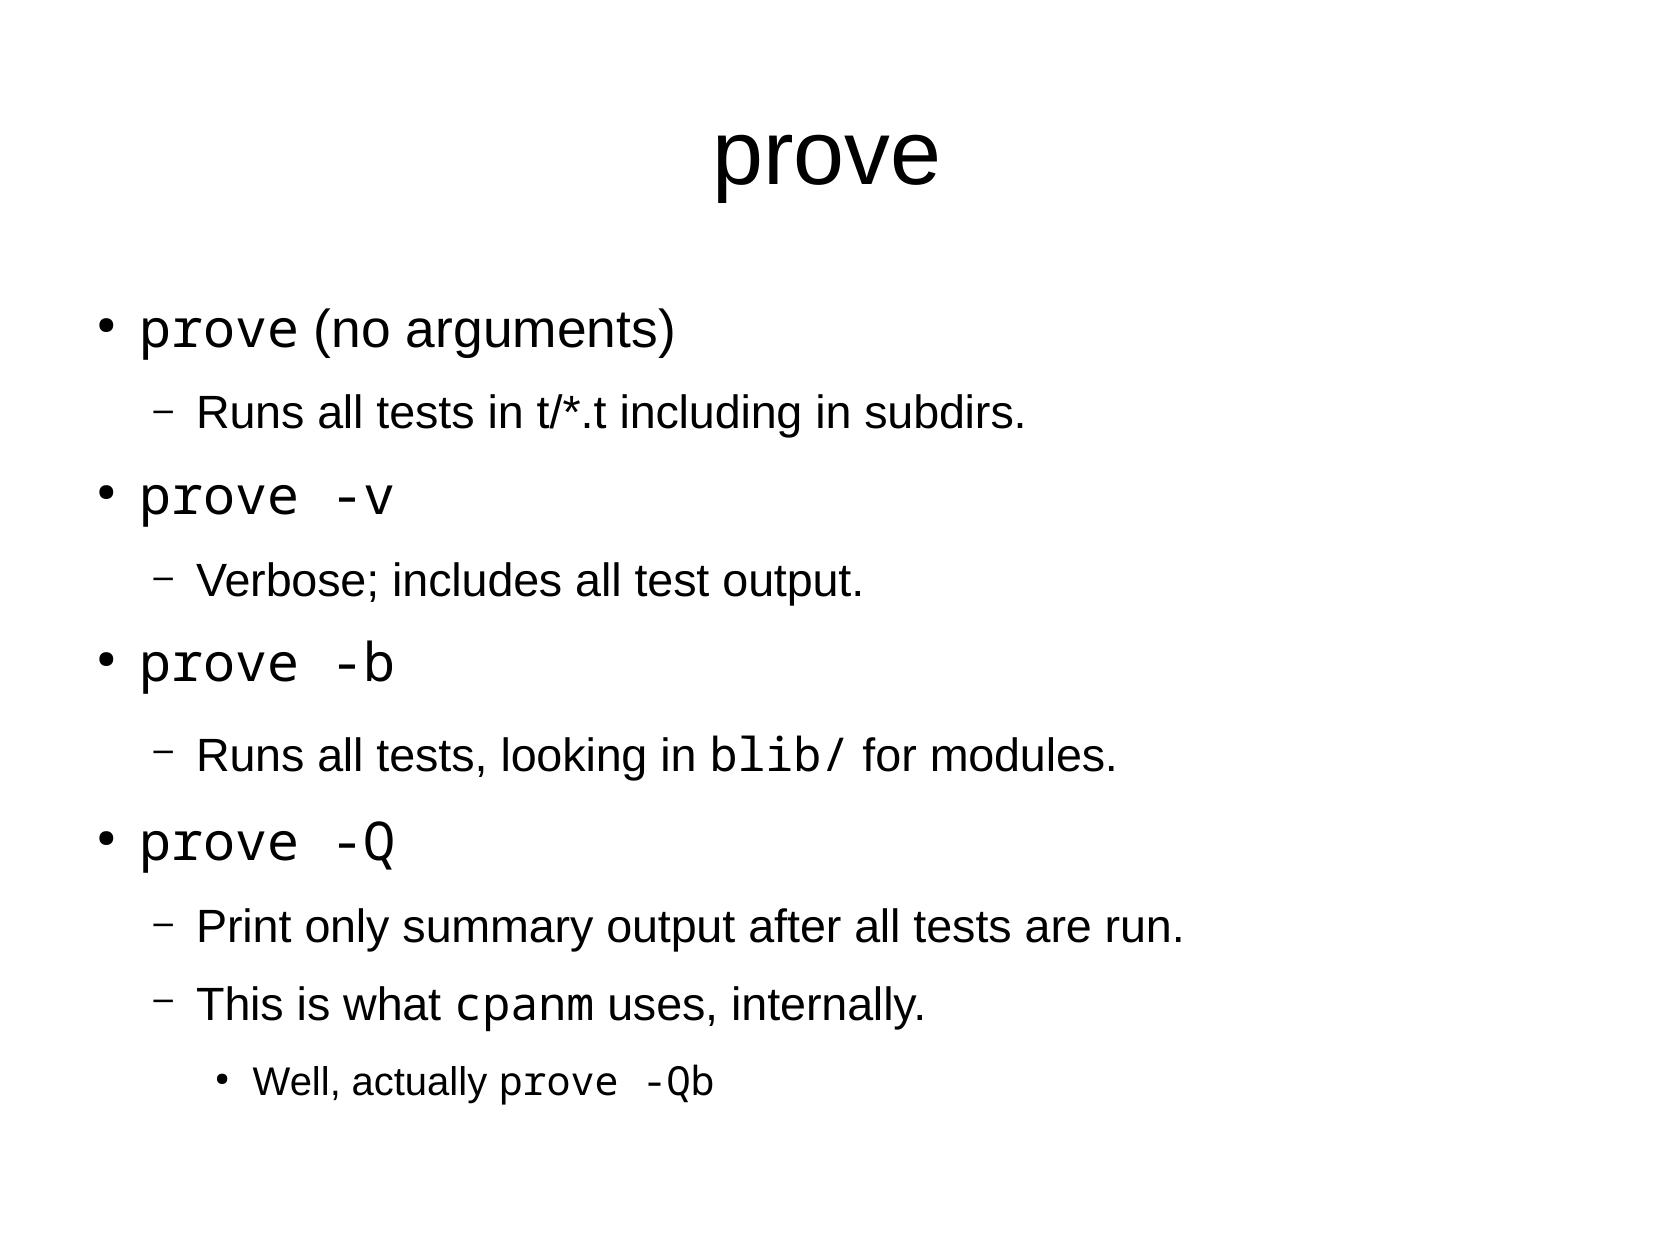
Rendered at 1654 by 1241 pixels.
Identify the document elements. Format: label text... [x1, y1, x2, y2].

title prove [82, 49, 1571, 257]
list prove (no arguments) Runs all tests in t/*.t including in subdirs. prove -v Verbose; includes all test output. prove -b Runs all tests, looking in blib/ for modules. prove -Q Print only summary output after all tests are run. This is what cpanm uses, internally. Well, actually prove -Qb [82, 290, 1571, 1111]
